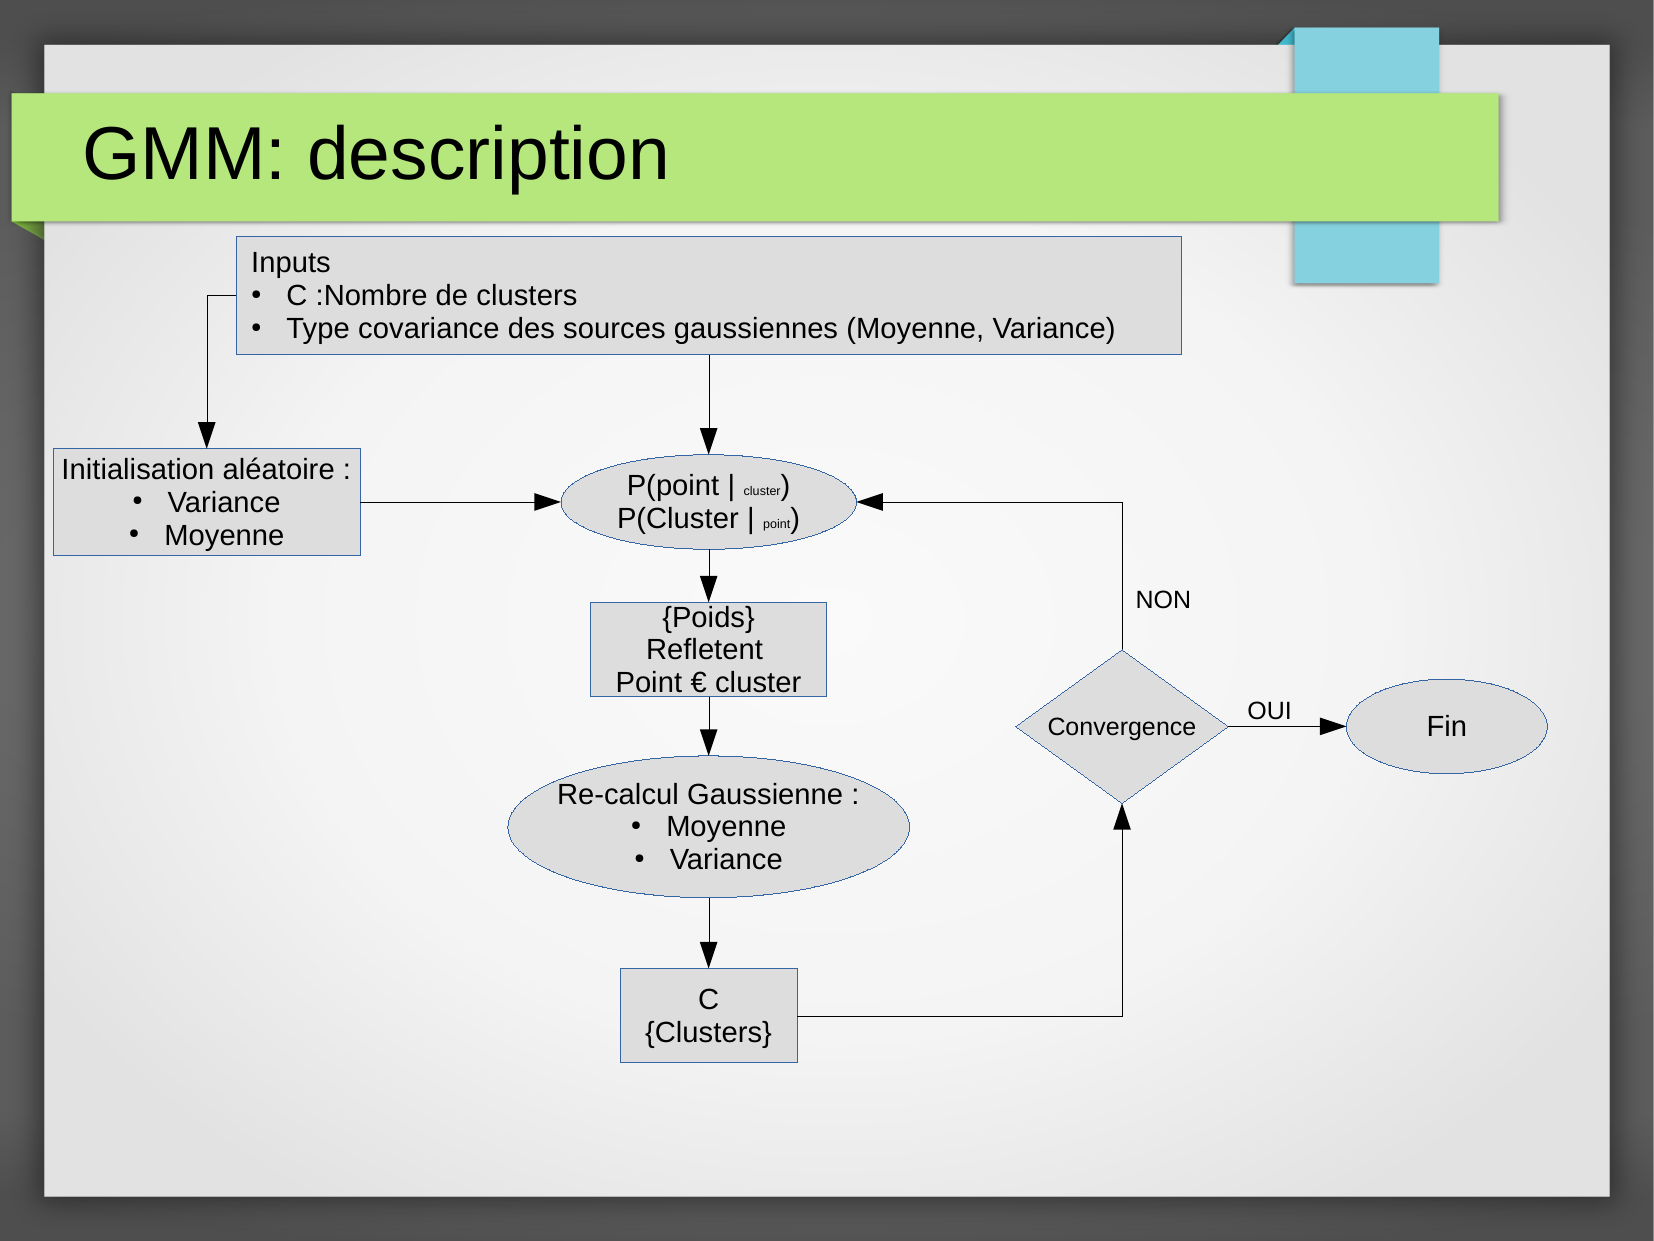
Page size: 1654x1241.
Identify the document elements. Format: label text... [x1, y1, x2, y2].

text_box Initialisation aléatoire : Variance Moyenne [53, 448, 361, 556]
text_box NON [1116, 578, 1211, 622]
text_box P(point | cluster) P(Cluster | point) [561, 454, 857, 550]
text_box C {Clusters} [620, 968, 798, 1063]
title GMM: description [82, 94, 1477, 213]
text_box OUI [1228, 689, 1312, 733]
text_box Convergence [1015, 649, 1228, 804]
text_box Re-calcul Gaussienne : Moyenne Variance [507, 755, 910, 898]
text_box Inputs C :Nombre de clusters Type covariance des sources gaussiennes (Moyenne, Variance) [236, 236, 1182, 355]
text_box {Poids} Refletent Point € cluster [590, 602, 827, 697]
text_box Fin [1346, 679, 1548, 774]
picture [0, 0, 1654, 1241]
